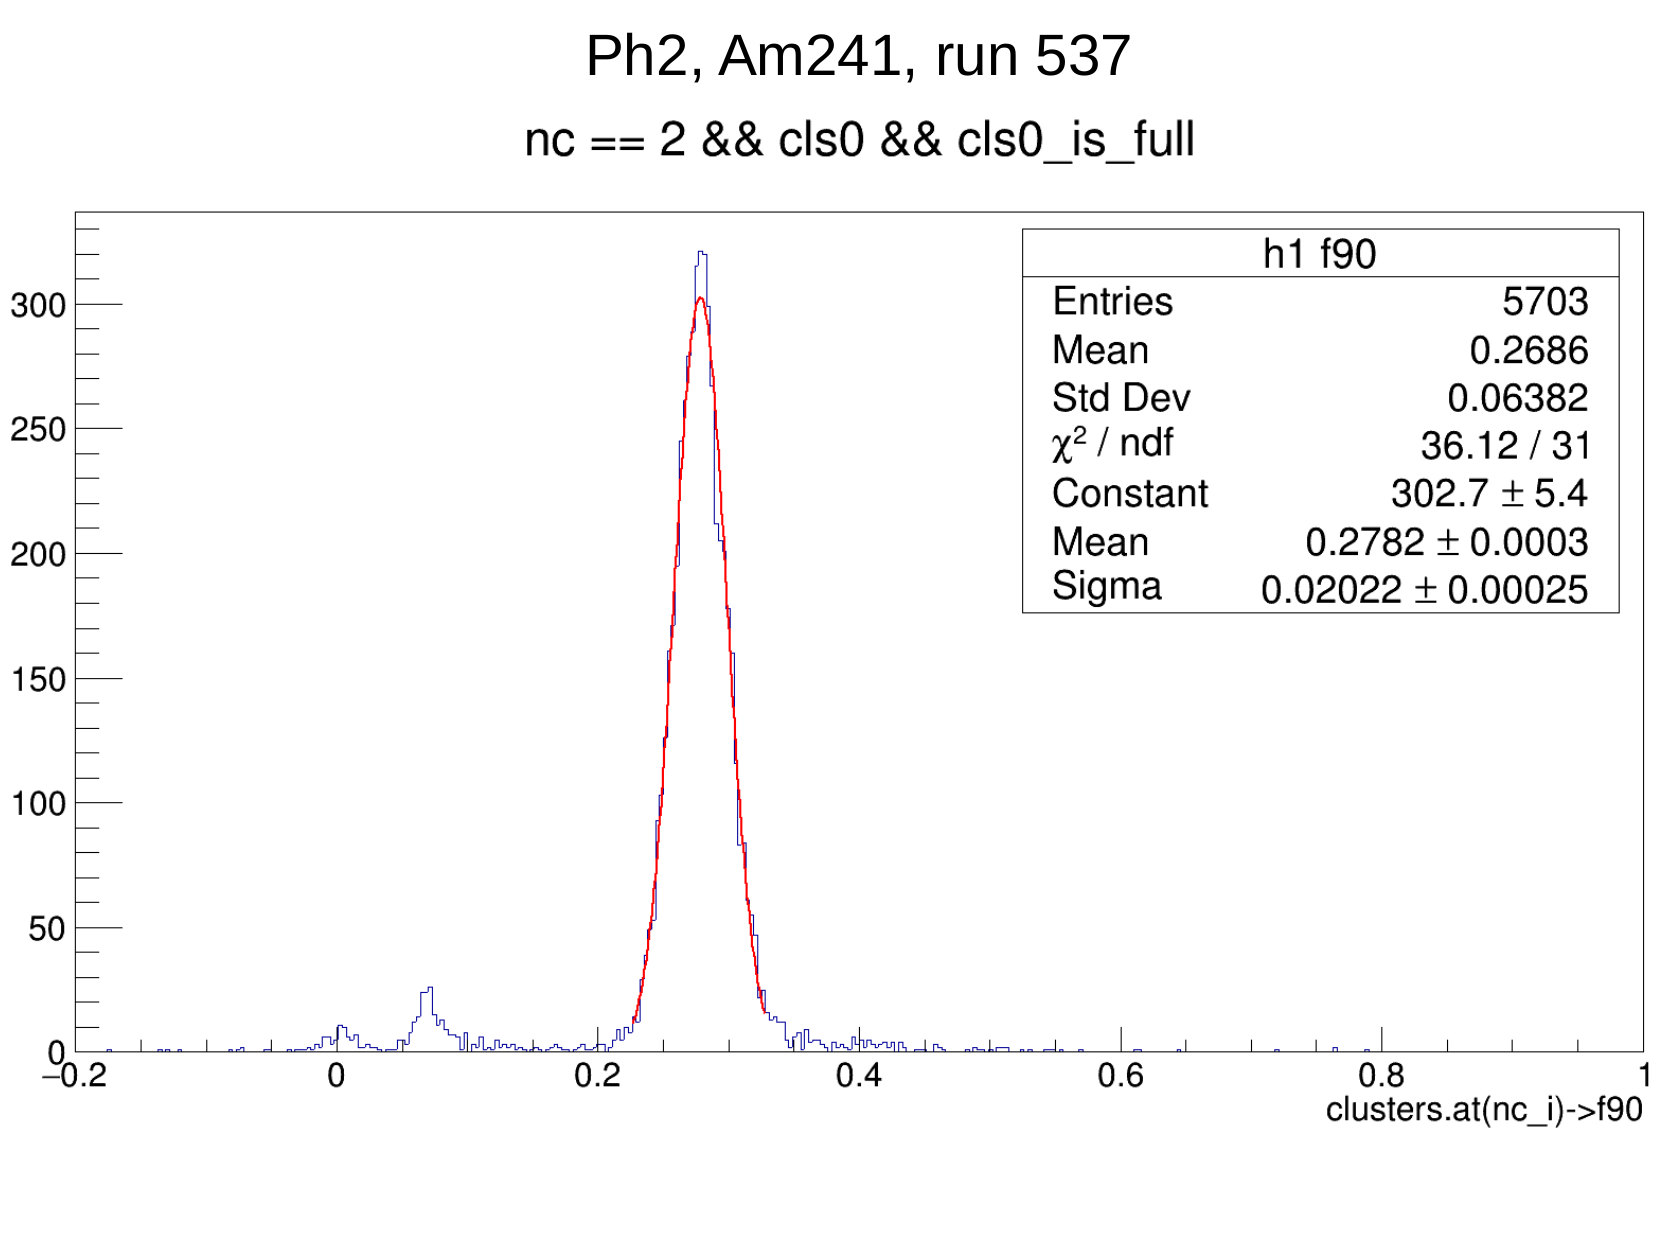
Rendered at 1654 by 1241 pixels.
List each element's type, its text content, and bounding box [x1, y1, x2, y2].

text_box Ph2, Am241, run 537 [518, 15, 1201, 151]
picture [6, 114, 1654, 1133]
